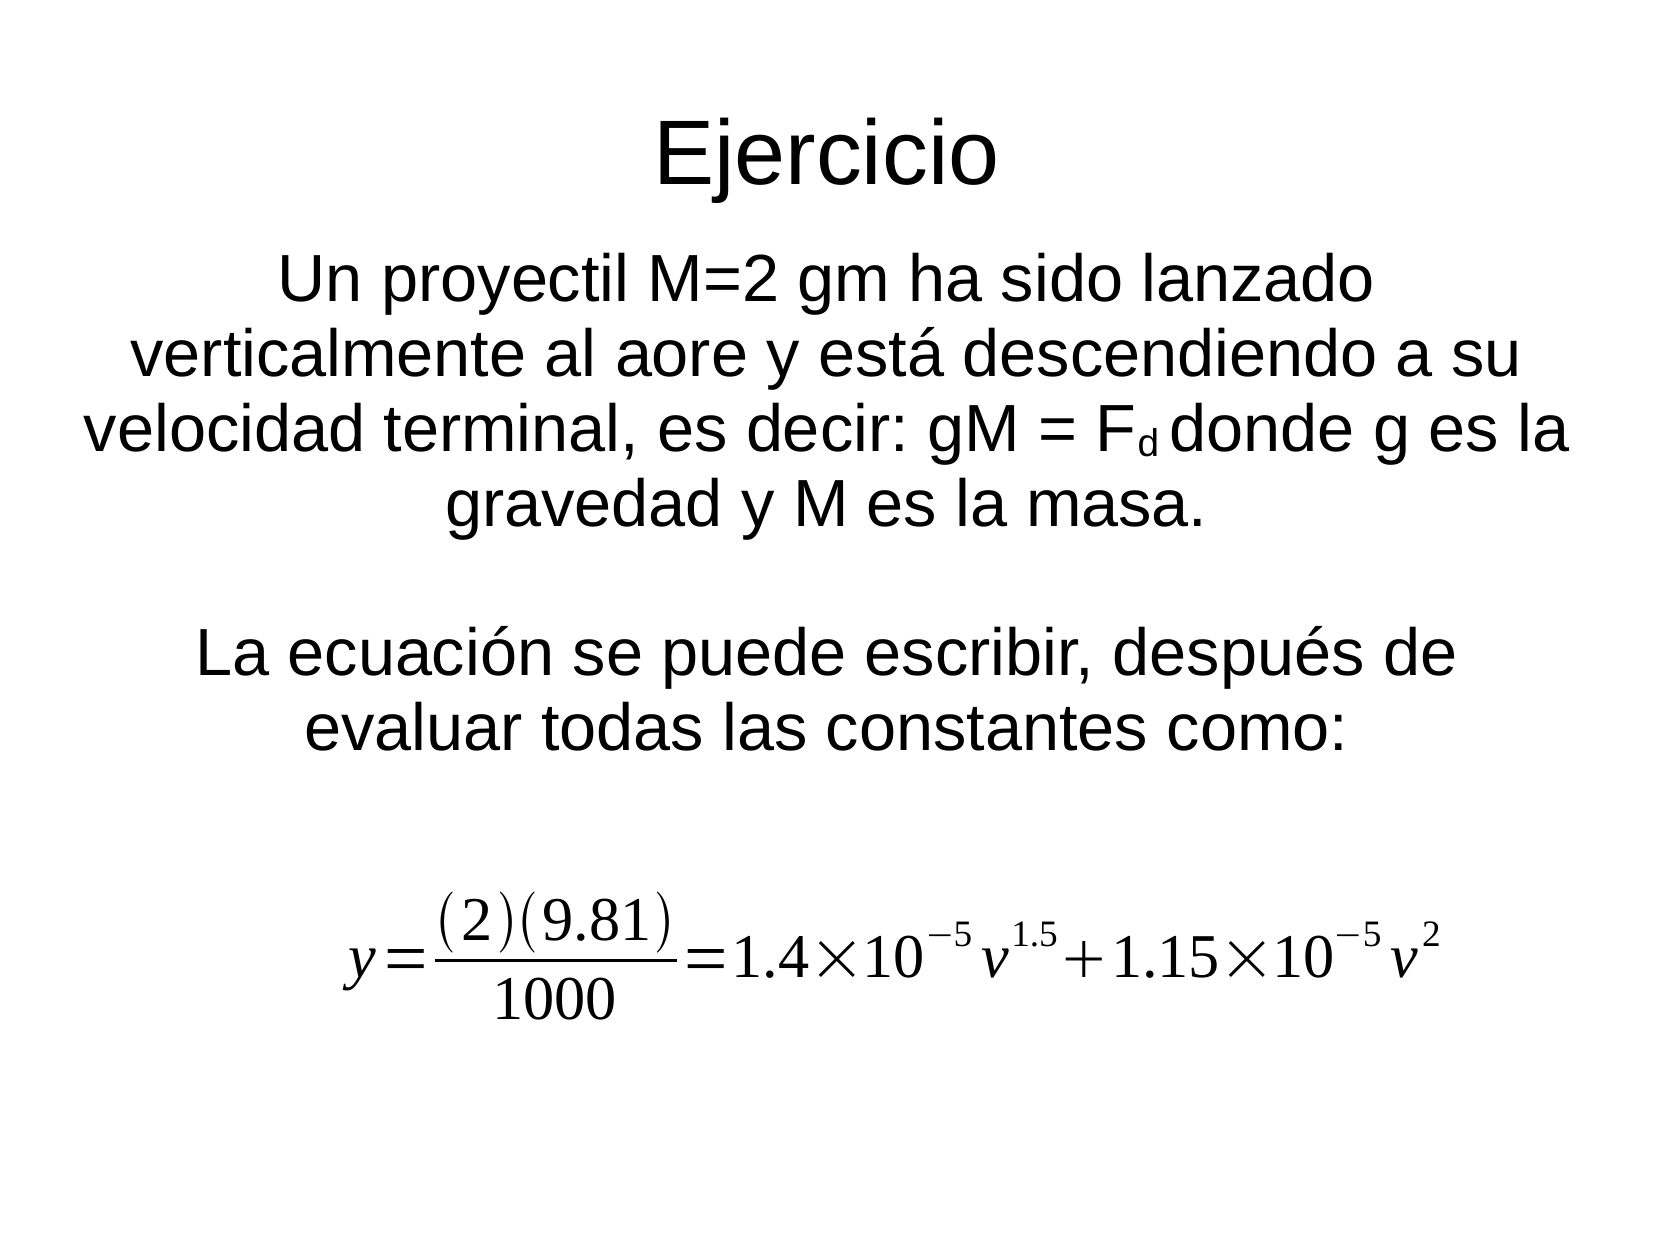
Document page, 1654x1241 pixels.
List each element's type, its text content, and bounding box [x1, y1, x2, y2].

title Ejercicio [82, 49, 1571, 230]
subtitle Un proyectil M=2 gm ha sido lanzado verticalmente al aore y está descendiendo a su velocidad terminal, es decir: gM = Fd donde g es la gravedad y M es la masa. La ecuación se puede escribir, después de evaluar todas las constantes como: [82, 230, 1571, 776]
chart [334, 883, 1447, 1034]
